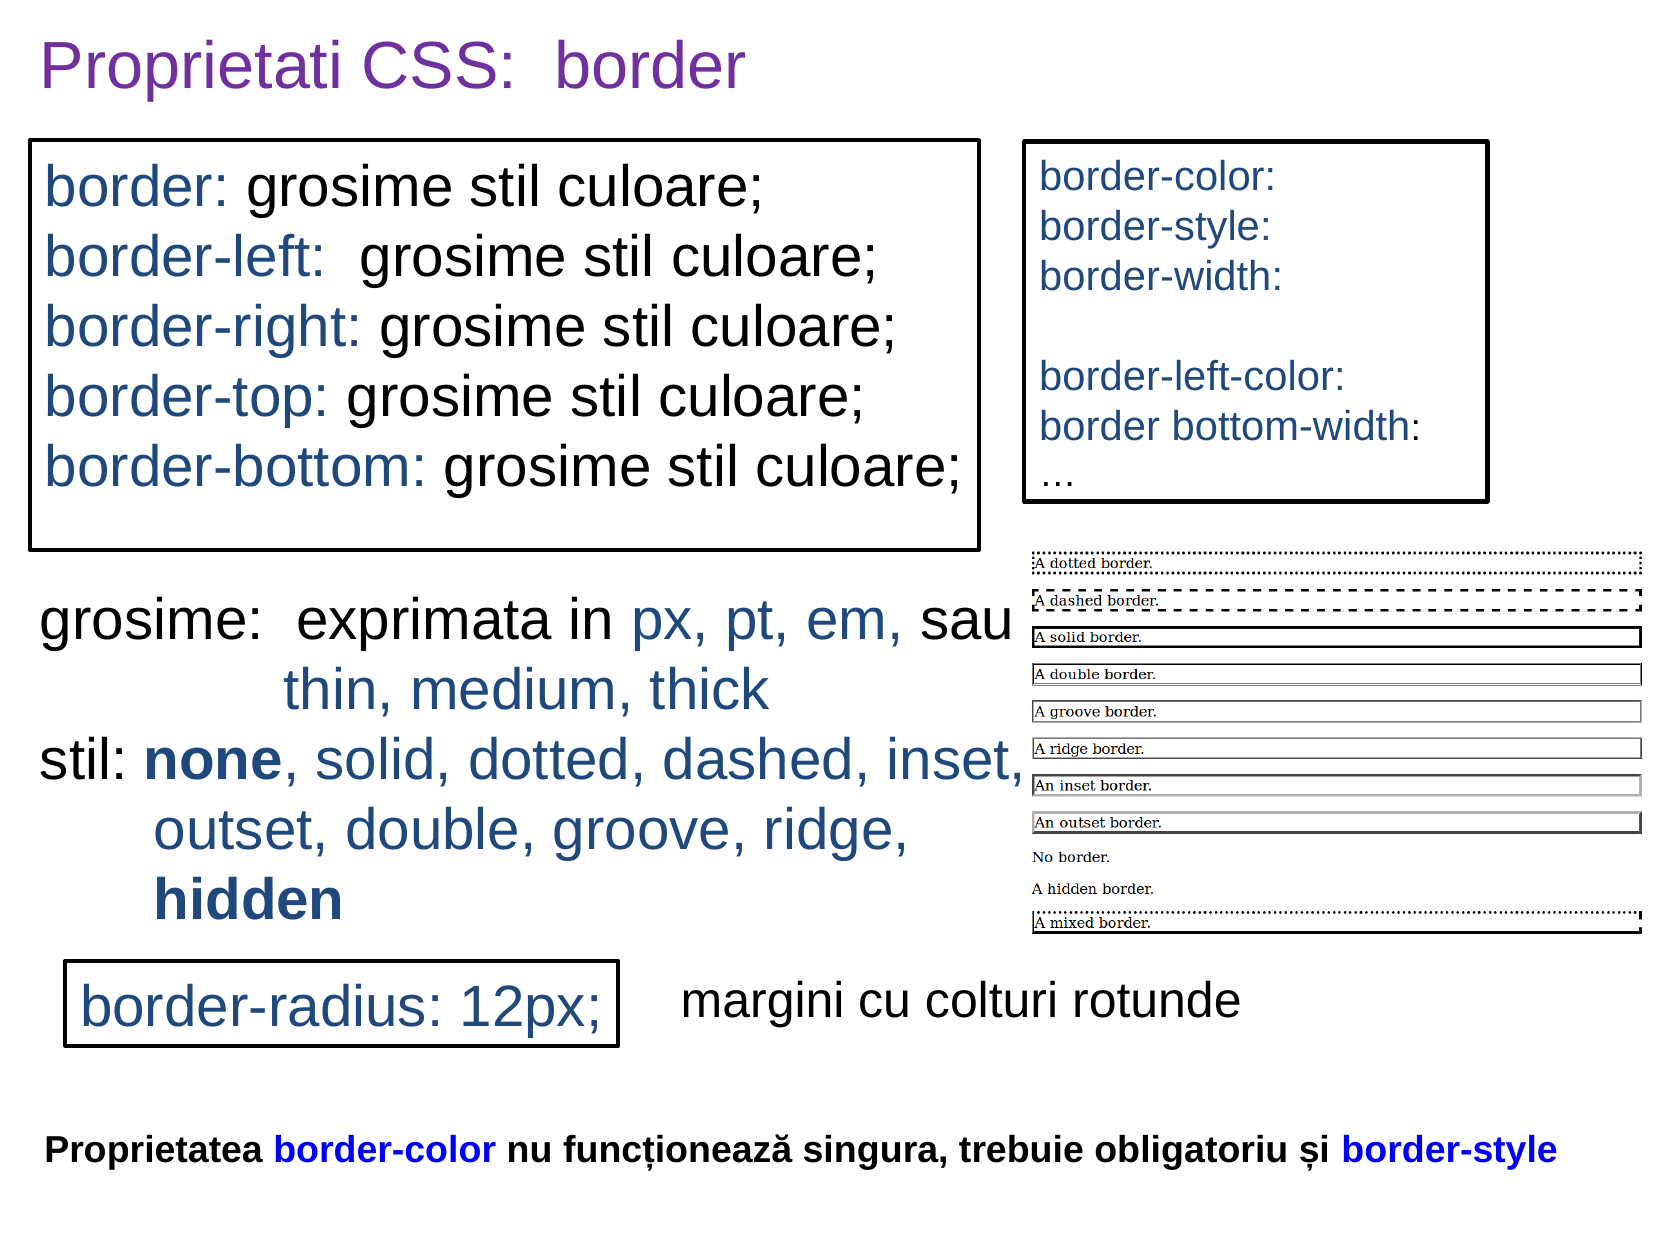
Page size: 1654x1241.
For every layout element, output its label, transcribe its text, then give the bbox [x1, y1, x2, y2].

text_box Proprietati CSS: border grosime: exprimata in px, pt, em, sau thin, medium, thick stil: none, solid, dotted, dashed, inset, outset, double, groove, ridge, hidden [25, 14, 1478, 1064]
text_box border-radius: 12px; [65, 960, 619, 1046]
text_box border: grosime stil culoare; border-left: grosime stil culoare; border-right: grosime stil culoare; border-top: grosime stil culoare; border-bottom: grosime stil culoare; [29, 140, 979, 551]
text_box Proprietatea border-color nu funcționează singura, trebuie obligatoriu și border-style [29, 1121, 1573, 1179]
text_box margini cu colturi rotunde [665, 960, 1257, 1035]
picture [1028, 543, 1645, 957]
text_box border-color: border-style: border-width: border-left-color: border bottom-width: … [1024, 141, 1488, 502]
